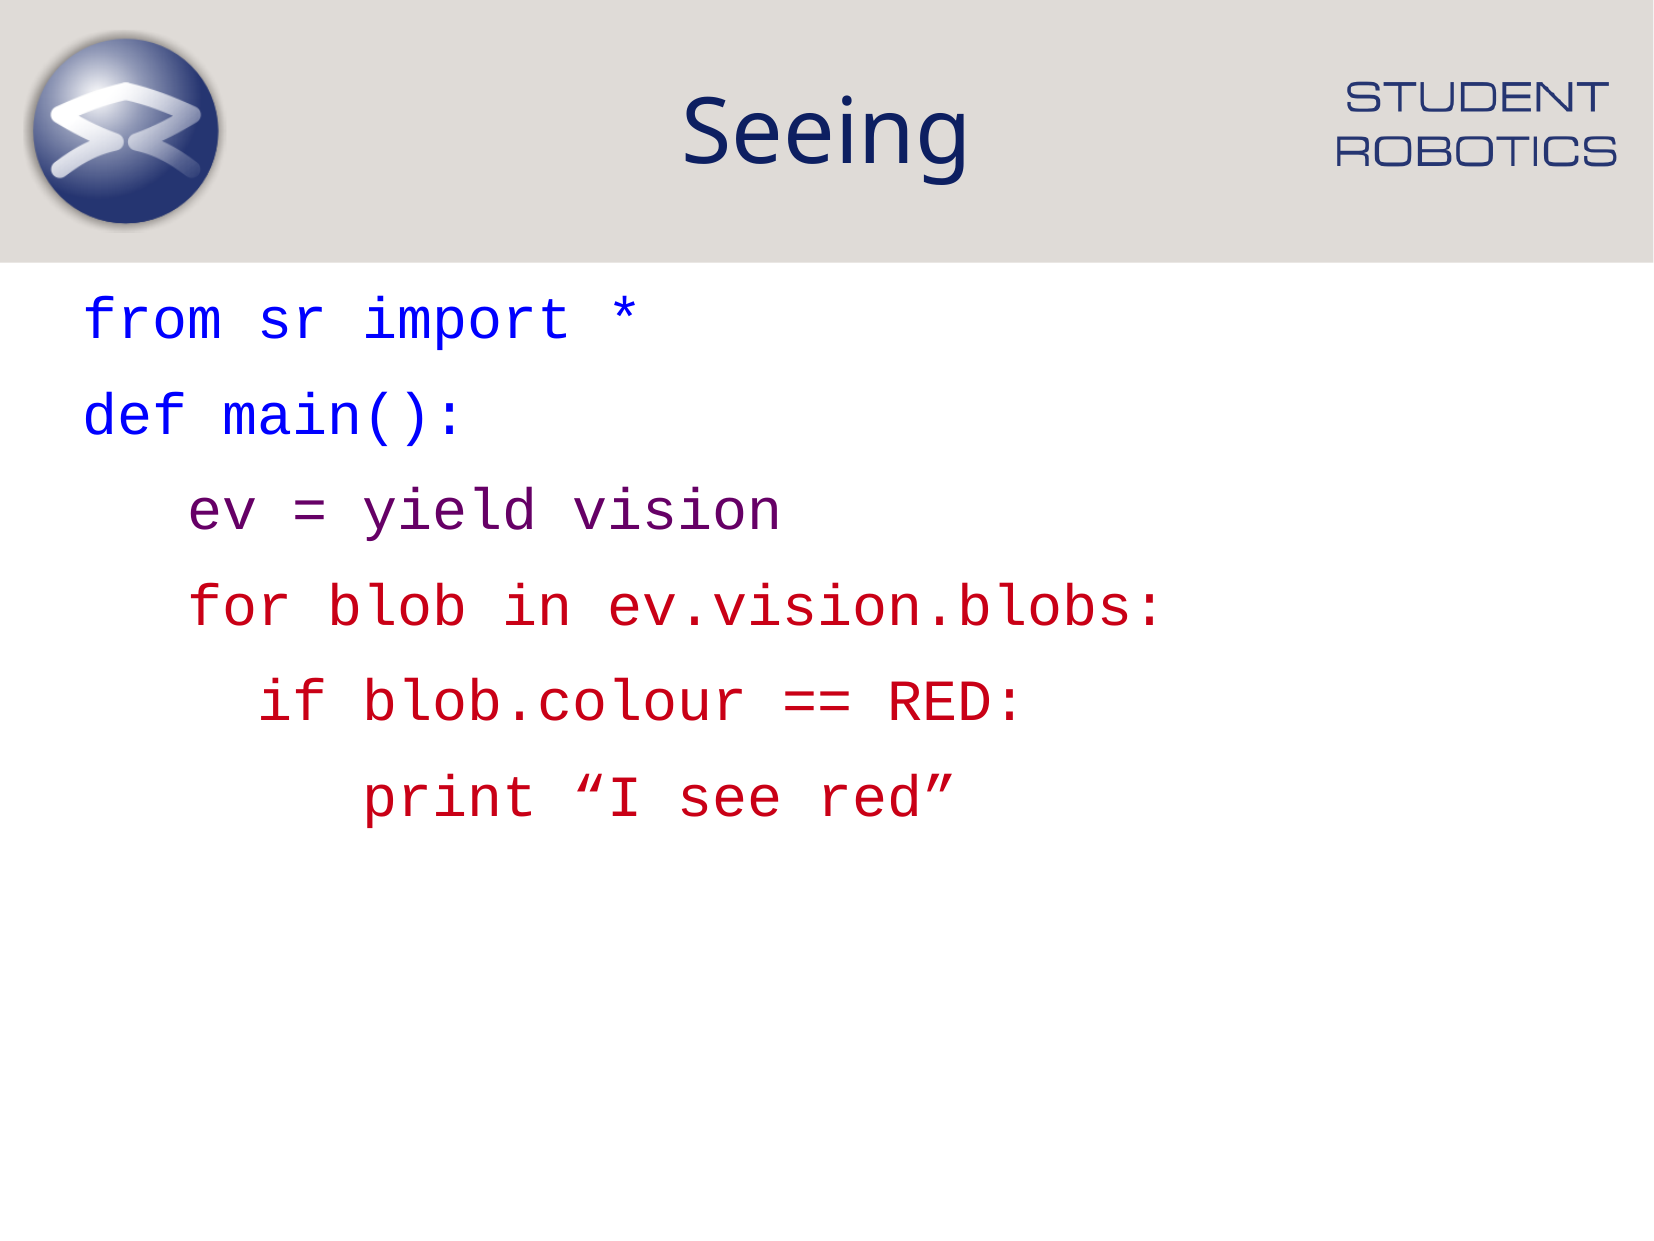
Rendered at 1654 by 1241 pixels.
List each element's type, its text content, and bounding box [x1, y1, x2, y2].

title Seeing [82, 0, 1571, 257]
picture [9, 19, 82, 245]
picture [1571, 68, 1633, 174]
list from sr import * def main(): ev = yield vision for blob in ev.vision.blobs: if blob.colour == RED: print “I see red” [82, 290, 1571, 1094]
